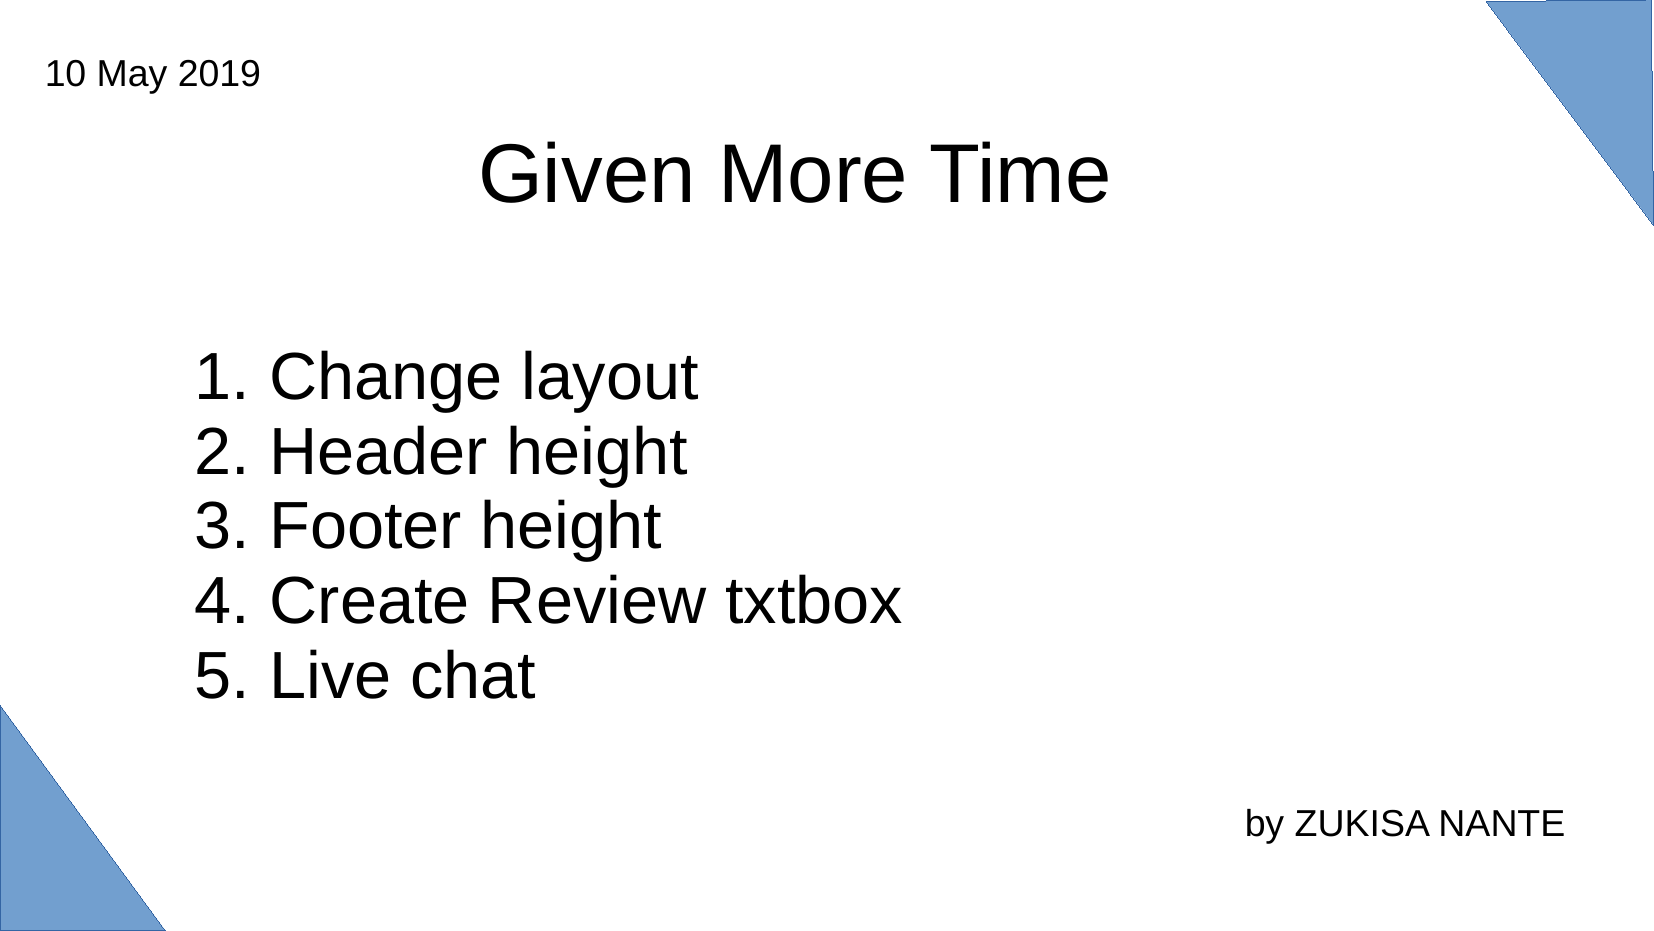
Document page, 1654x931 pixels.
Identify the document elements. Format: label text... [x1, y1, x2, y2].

text_box 1. Change layout 2. Header height 3. Footer height 4. Create Review txtbox 5. Live chat [180, 331, 1126, 796]
text_box [1080, 795, 1654, 866]
text_box by ZUKISA NANTE [1230, 795, 1621, 852]
text_box 10 May 2019 [30, 45, 421, 102]
text_box [0, 705, 166, 931]
text_box Given More Time [45, 120, 1546, 271]
text_box [1486, 0, 1654, 226]
